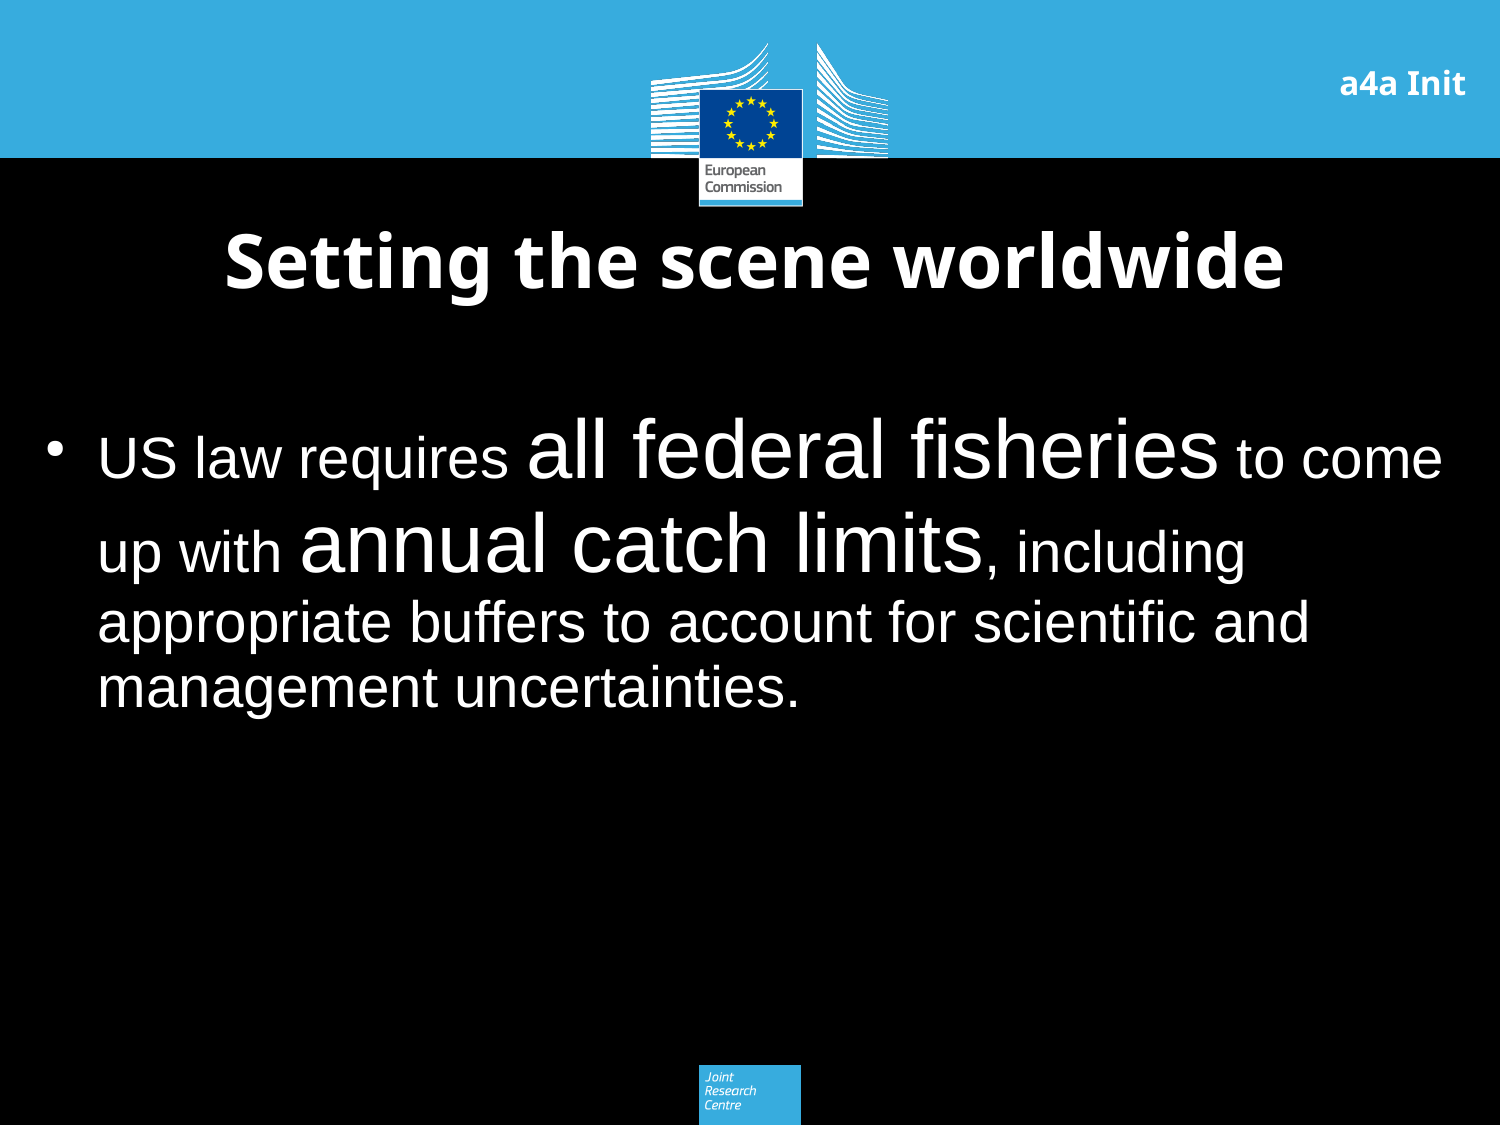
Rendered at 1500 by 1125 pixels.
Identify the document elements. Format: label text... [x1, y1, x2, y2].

text_box US law requires all federal fisheries to come up with annual catch limits, including appropriate buffers to account for scientific and management uncertainties. [12, 396, 1483, 768]
title a4a Init [1091, 29, 1482, 136]
title Setting the scene worldwide [11, 155, 1500, 363]
picture [699, 1065, 801, 1125]
picture [651, 42, 888, 155]
